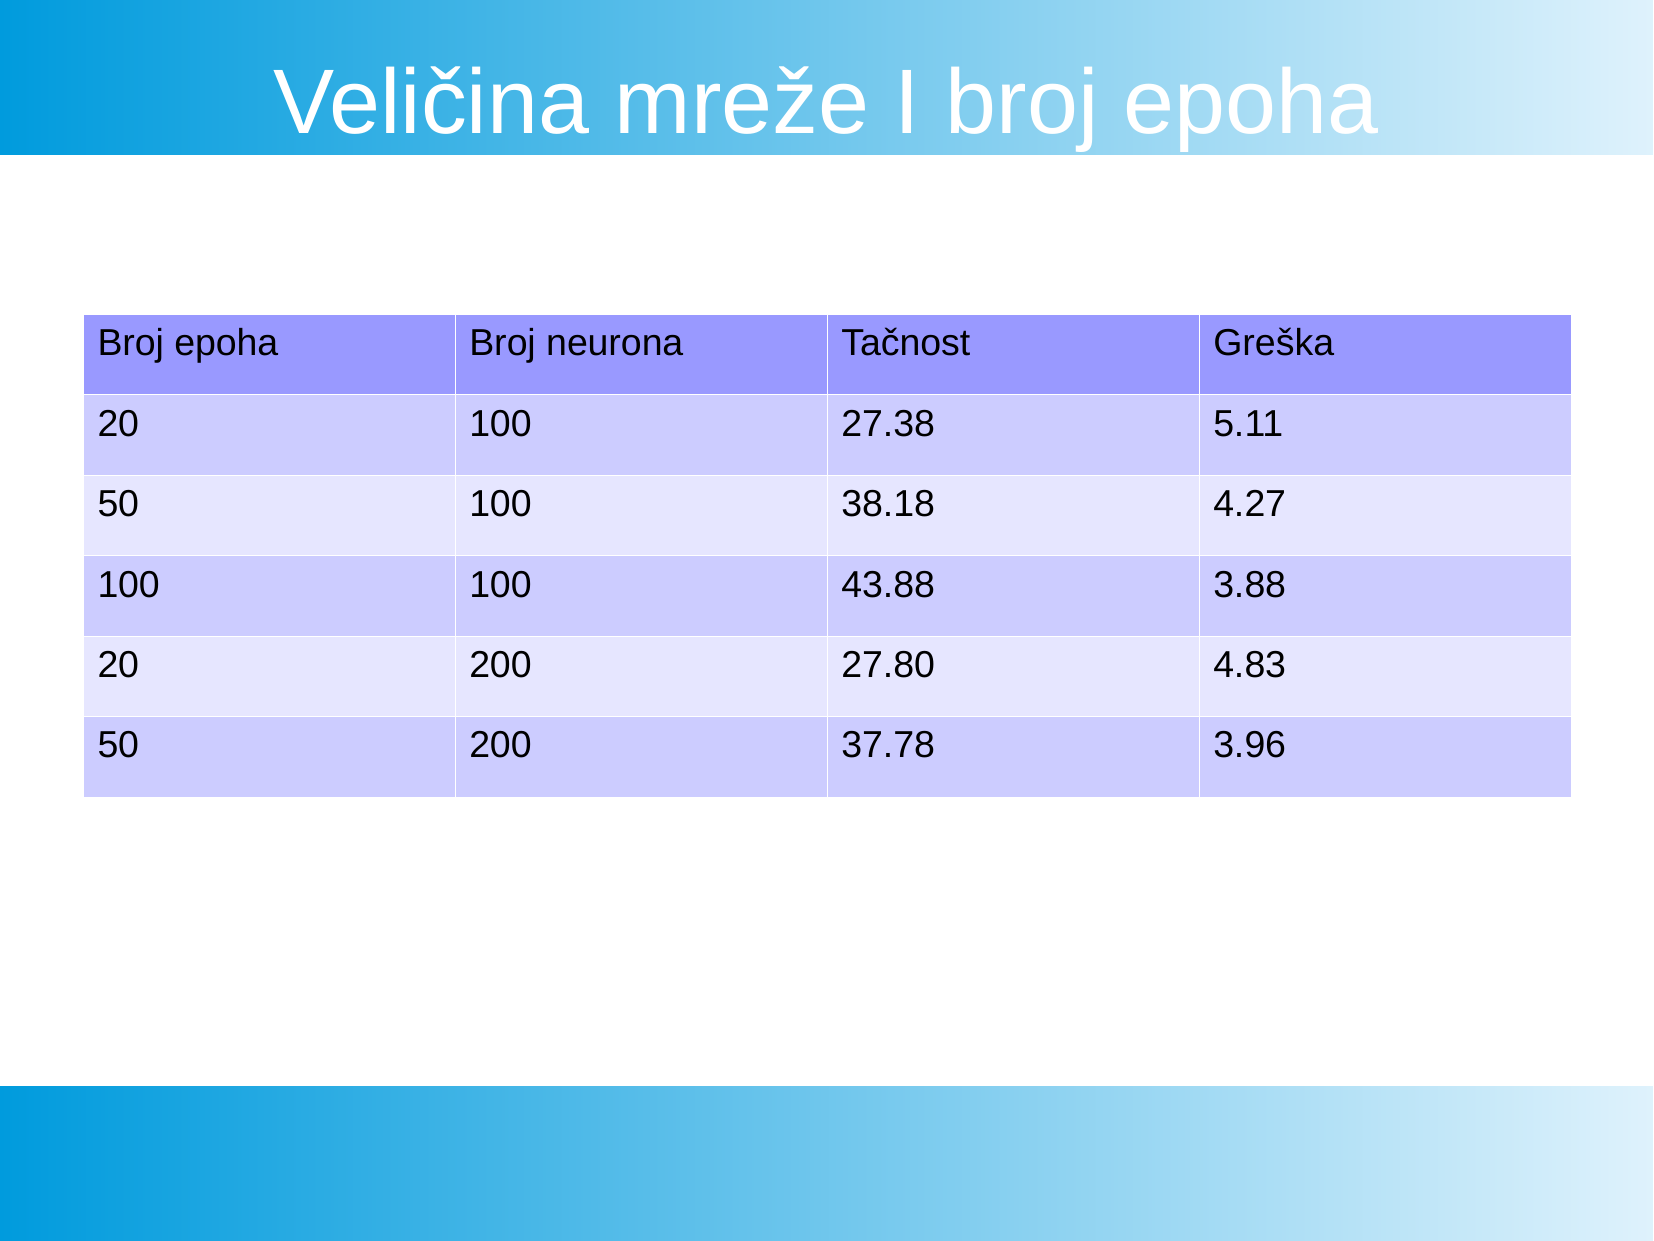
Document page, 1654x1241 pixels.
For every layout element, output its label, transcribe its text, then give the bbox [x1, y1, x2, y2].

table_cell 100 [84, 556, 455, 636]
table_cell 50 [84, 476, 455, 555]
table_header Greška [1200, 315, 1571, 394]
table_cell 5.11 [1200, 395, 1571, 475]
table_cell 37.78 [828, 717, 1199, 797]
table_cell 4.83 [1200, 637, 1571, 716]
table_cell 20 [84, 395, 455, 475]
table_cell 3.96 [1200, 717, 1571, 797]
table_cell 3.88 [1200, 556, 1571, 636]
table_cell 100 [456, 476, 827, 555]
table_cell 27.38 [828, 395, 1199, 475]
table_header Tačnost [828, 315, 1199, 394]
table_cell 27.80 [828, 637, 1199, 716]
table_cell 200 [456, 637, 827, 716]
table_cell 50 [84, 717, 455, 797]
title Veličina mreže I broj epoha [82, 49, 1571, 155]
table_header Broj epoha [84, 315, 455, 394]
table_cell 38.18 [828, 476, 1199, 555]
table_header Broj neurona [456, 315, 827, 394]
table_cell 4.27 [1200, 476, 1571, 555]
table_cell 200 [456, 717, 827, 797]
table_cell 20 [84, 637, 455, 716]
table_cell 100 [456, 556, 827, 636]
table_cell 43.88 [828, 556, 1199, 636]
table_cell 100 [456, 395, 827, 475]
